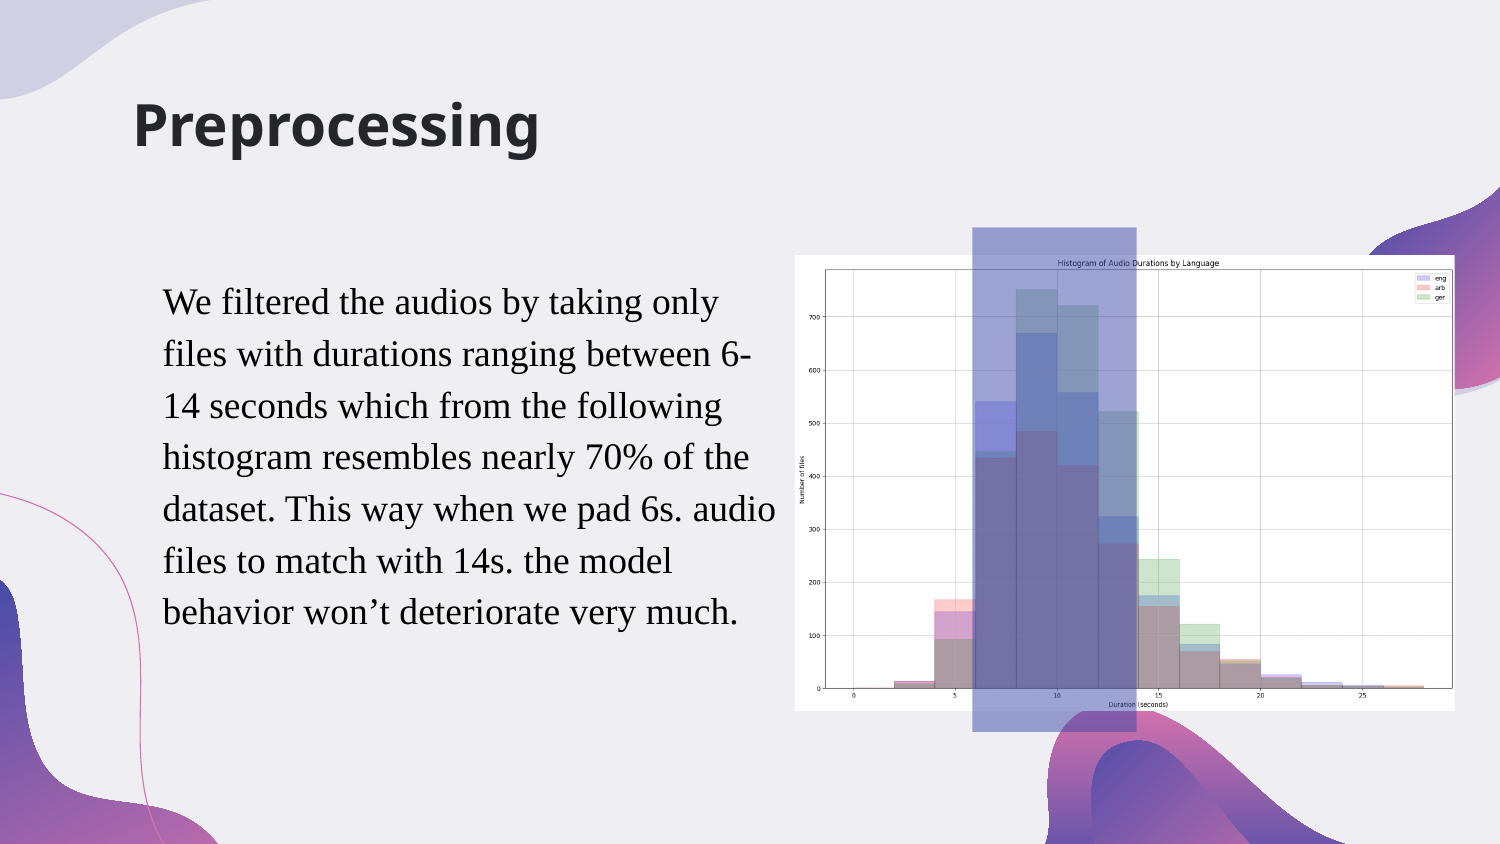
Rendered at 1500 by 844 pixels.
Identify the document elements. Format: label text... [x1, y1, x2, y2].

text_box [972, 227, 1137, 732]
picture [1137, 255, 1455, 711]
list We filtered the audios by taking only files with durations ranging between 6-14 seconds which from the following histogram resembles nearly 70% of the dataset. This way when we pad 6s. audio files to match with 14s. the model behavior won’t deteriorate very much. [147, 255, 795, 536]
picture [795, 255, 972, 711]
title Preprocessing [116, 72, 1383, 167]
